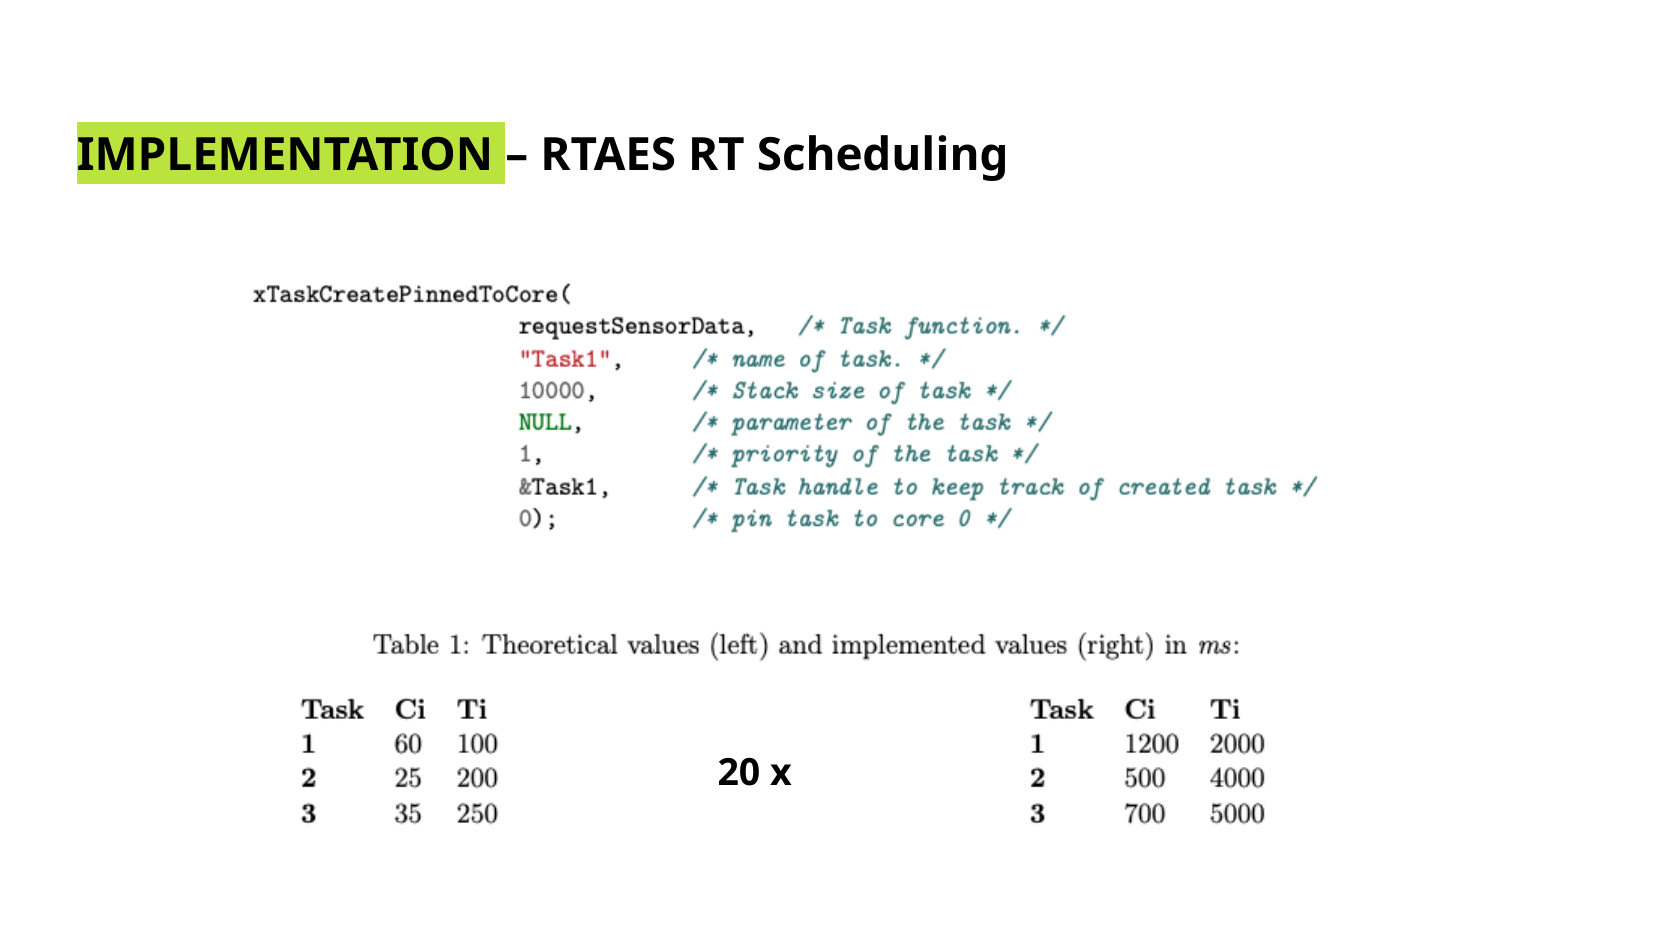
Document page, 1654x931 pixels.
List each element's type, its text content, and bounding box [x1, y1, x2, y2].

title IMPLEMENTATION – RTAES RT Scheduling [76, 99, 1565, 207]
picture [236, 251, 1338, 562]
text_box 20 x [702, 738, 821, 798]
picture [259, 615, 1329, 857]
